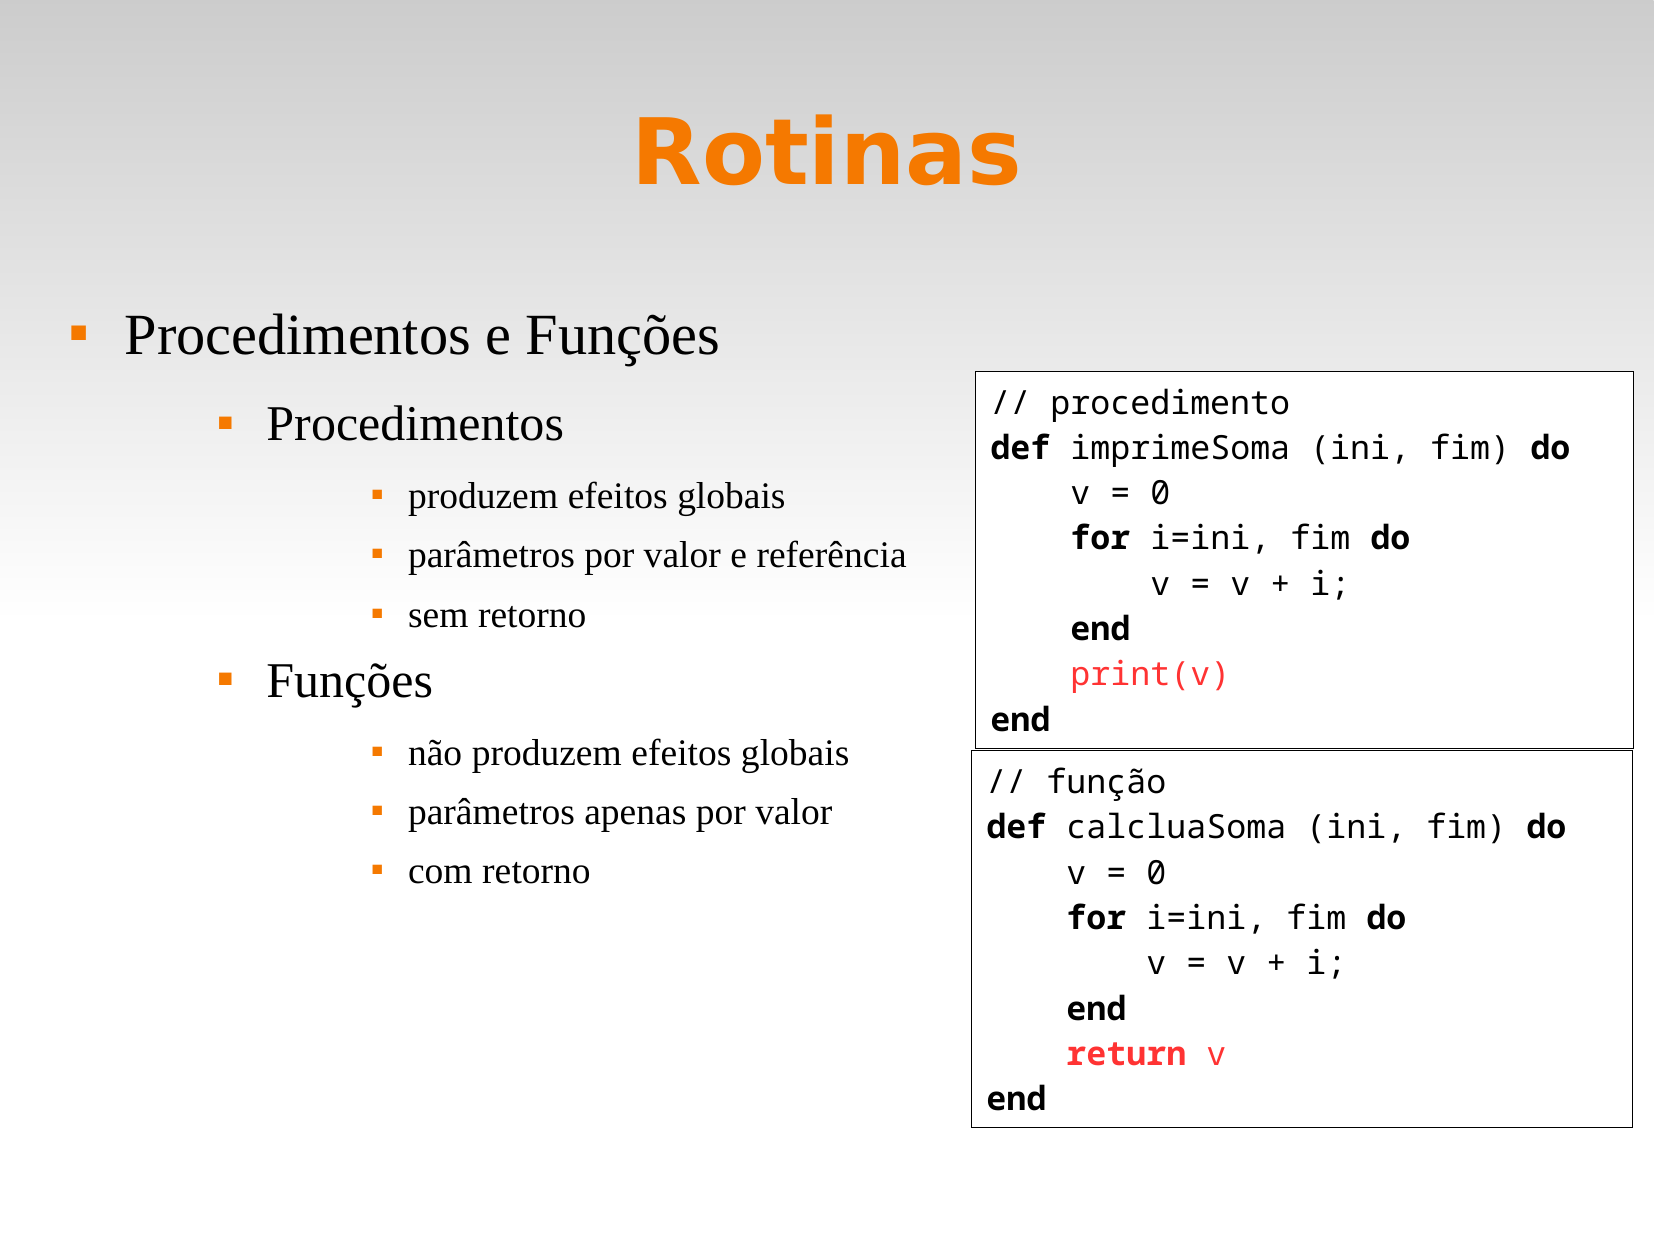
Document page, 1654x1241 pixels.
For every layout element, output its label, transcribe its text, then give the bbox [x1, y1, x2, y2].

list Procedimentos e Funções Procedimentos produzem efeitos globais parâmetros por valor e referência sem retorno Funções não produzem efeitos globais parâmetros apenas por valor com retorno [0, 302, 1576, 1121]
text_box // procedimento def imprimeSoma (ini, fim) do v = 0 for i=ini, fim do v = v + i; end print(v) end [975, 371, 1634, 690]
title Rotinas [82, 49, 1571, 257]
text_box // função def calcluaSoma (ini, fim) do v = 0 for i=ini, fim do v = v + i; end return v end [971, 750, 1633, 1069]
